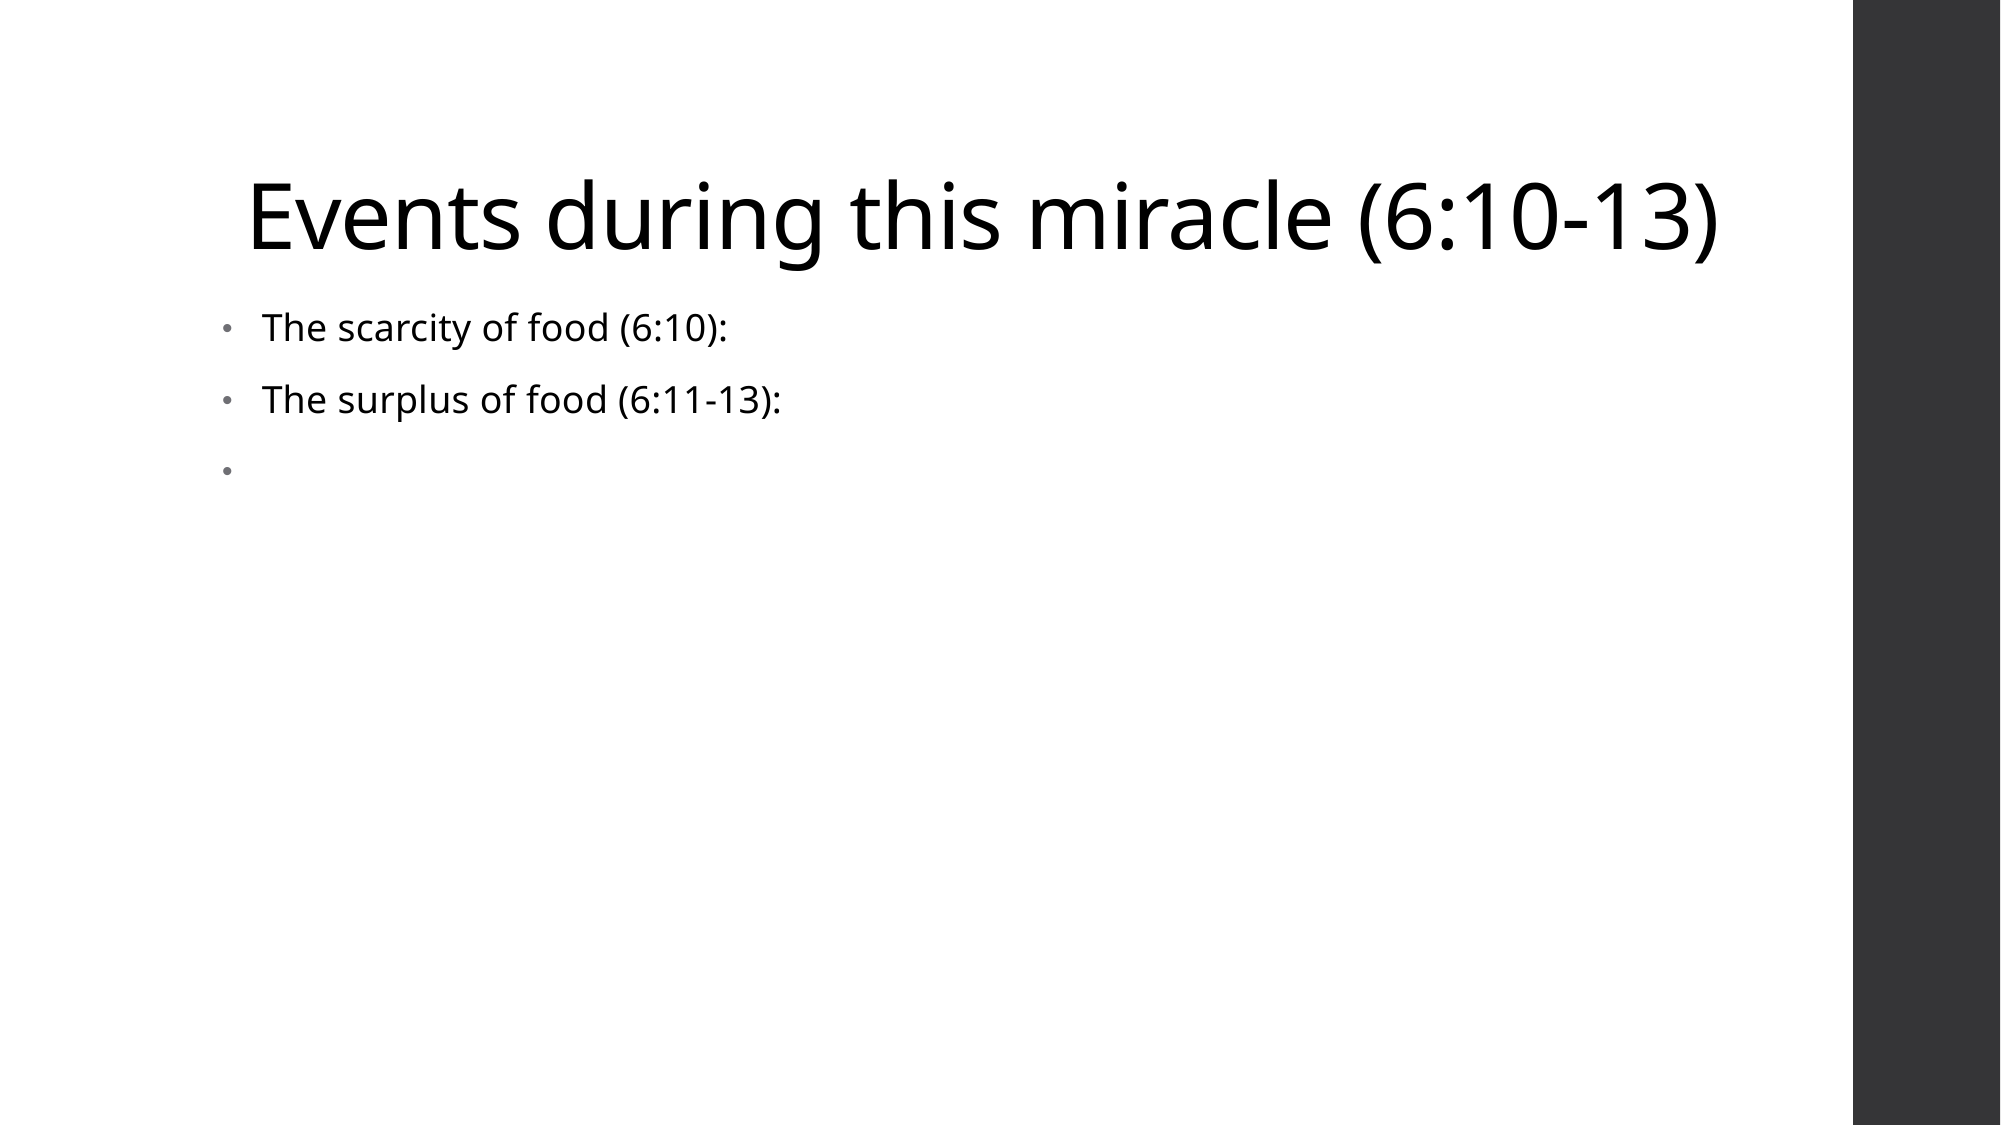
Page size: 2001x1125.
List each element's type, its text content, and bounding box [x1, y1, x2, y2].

list The scarcity of food (6:10): The surplus of food (6:11-13): [206, 299, 1617, 1014]
title Events during this miracle (6:10-13) [206, 60, 1797, 278]
